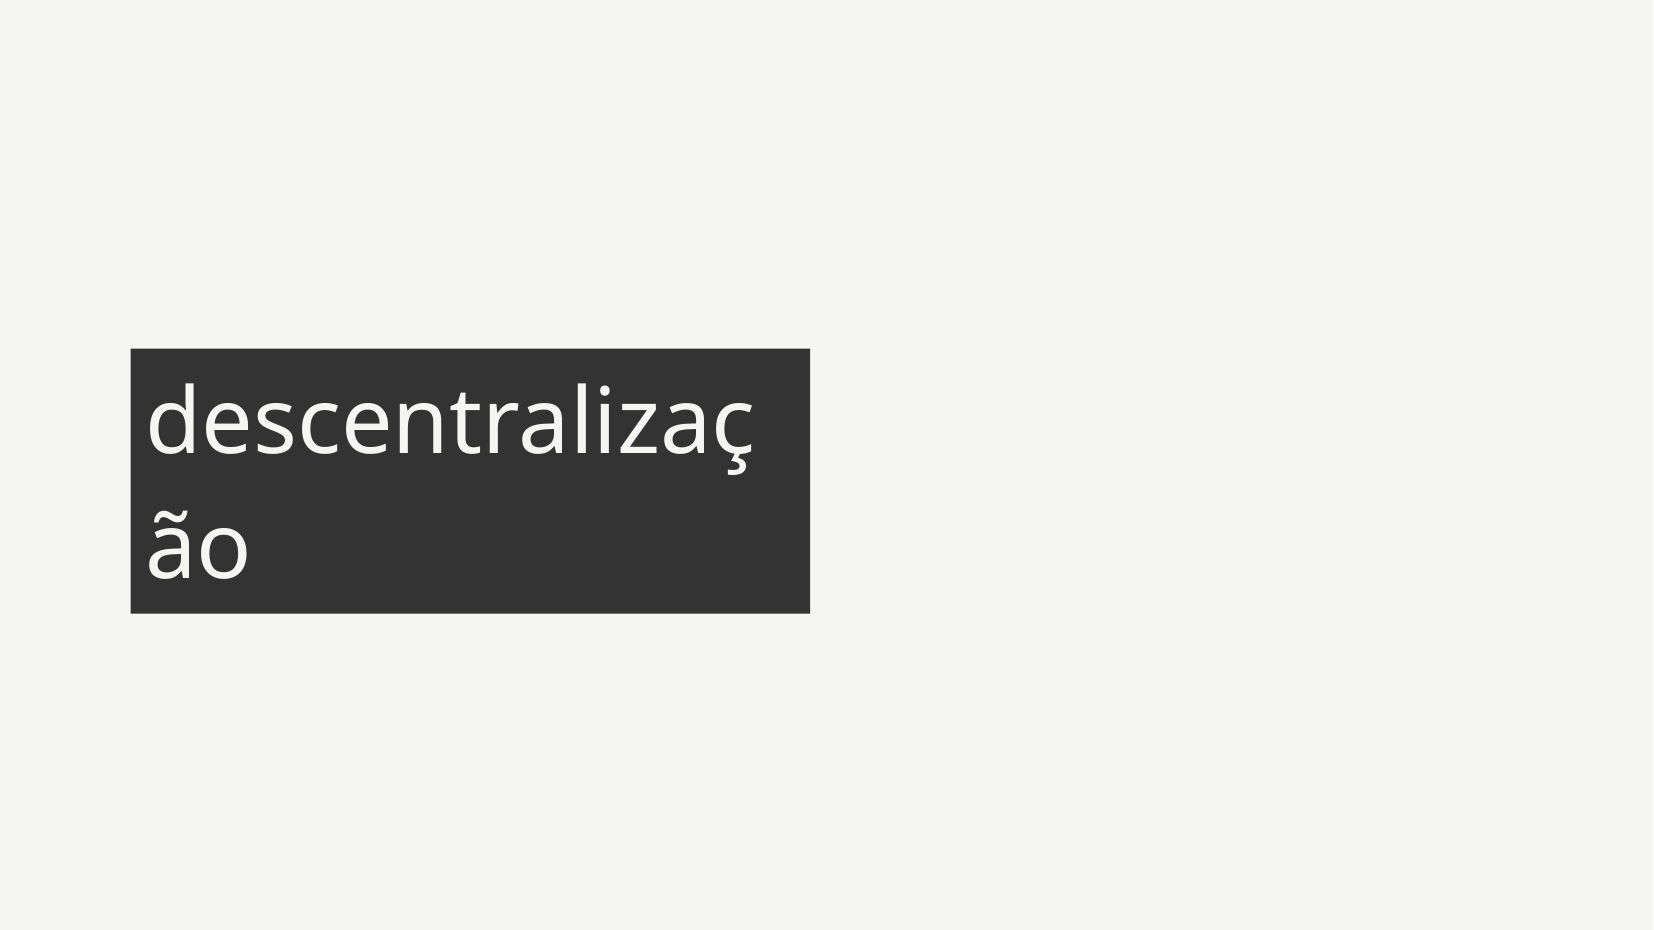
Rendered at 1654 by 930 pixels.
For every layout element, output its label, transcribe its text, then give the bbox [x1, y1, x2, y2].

text_box descentralização [130, 348, 811, 456]
